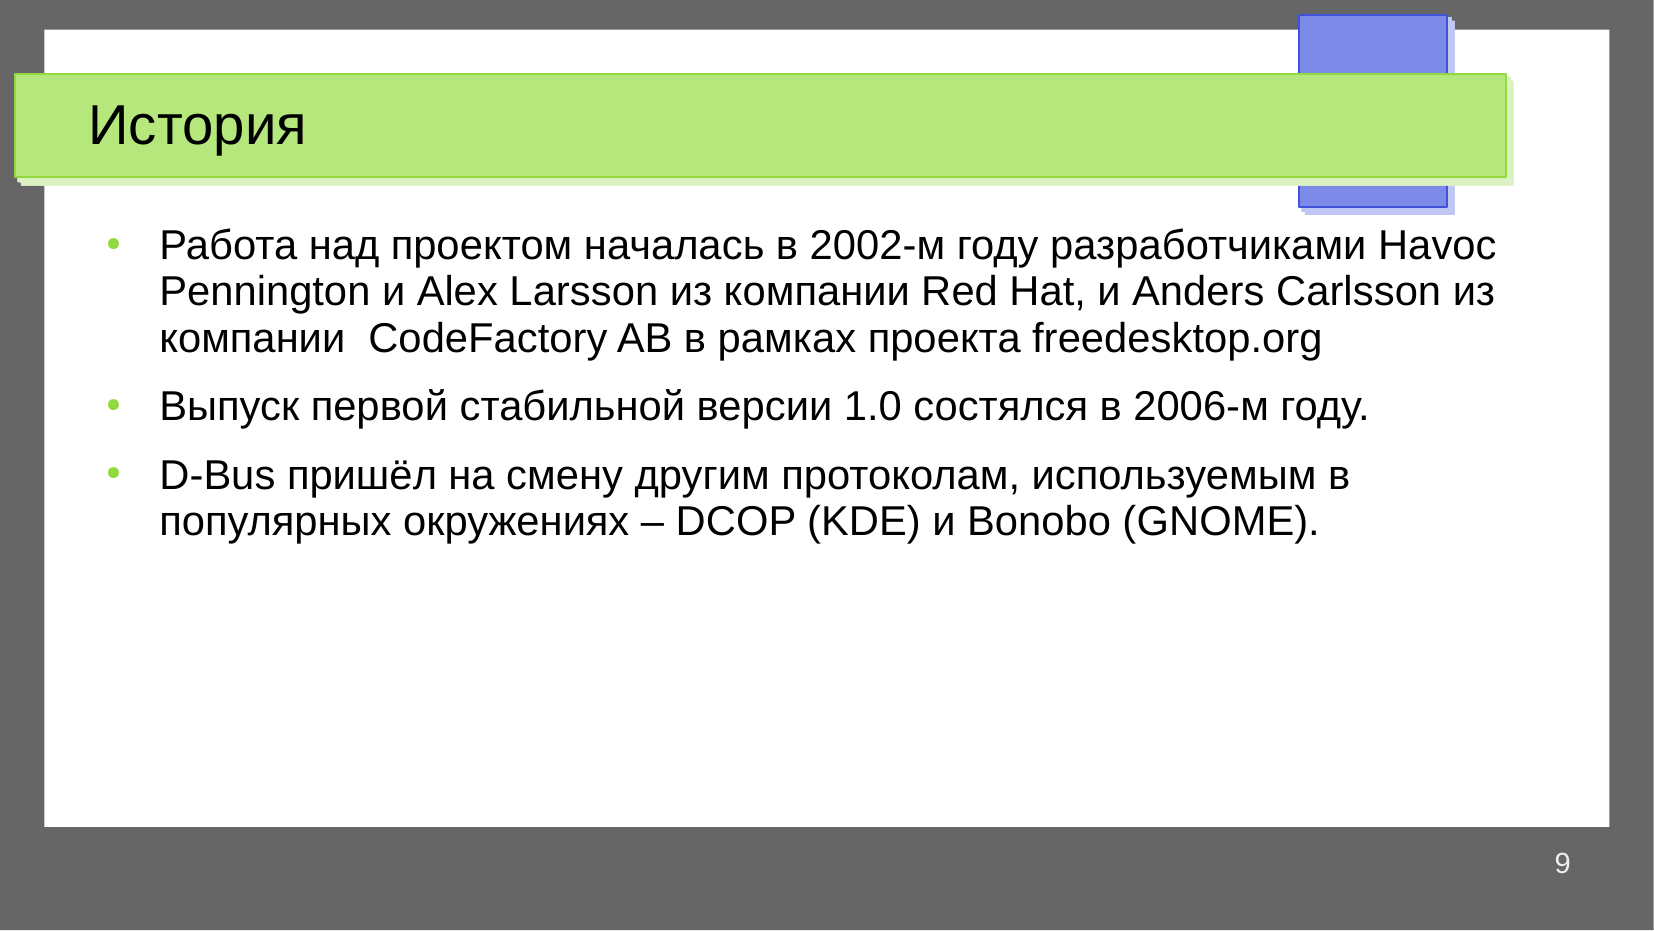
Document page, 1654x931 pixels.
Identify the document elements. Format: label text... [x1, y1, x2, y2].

list Работа над проектом началась в 2002-м году разработчиками Havoc Pennington и Alex Larsson из компании Red Hat, и Anders Carlsson из компании CodeFactory AB в рамках проекта freedesktop.org Выпуск первой стабильной версии 1.0 состялся в 2006-м году. D-Bus пришёл на смену другим протоколам, используемым в популярных окружениях – DCOP (KDE) и Bonobo (GNOME). [88, 221, 1565, 813]
title История [88, 73, 1506, 178]
